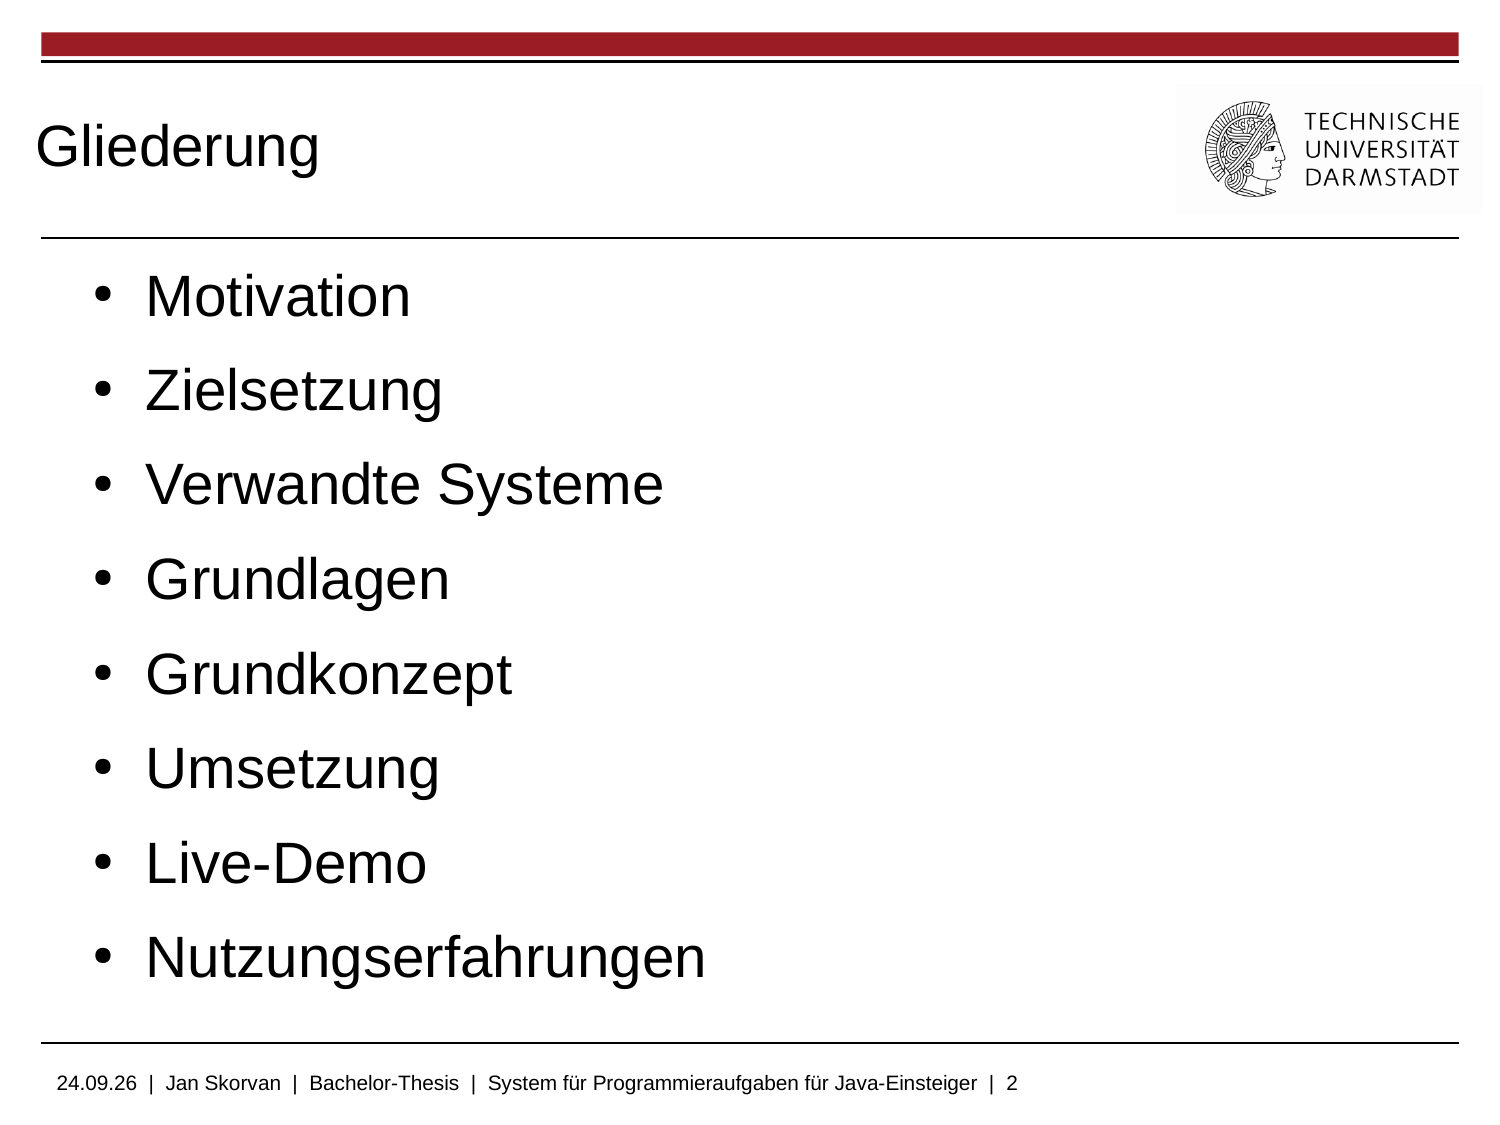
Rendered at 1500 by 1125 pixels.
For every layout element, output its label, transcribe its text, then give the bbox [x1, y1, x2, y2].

title Gliederung [35, 70, 1126, 222]
list Motivation Zielsetzung Verwandte Systeme Grundlagen Grundkonzept Umsetzung Live-Demo Nutzungserfahrungen [75, 263, 1425, 916]
